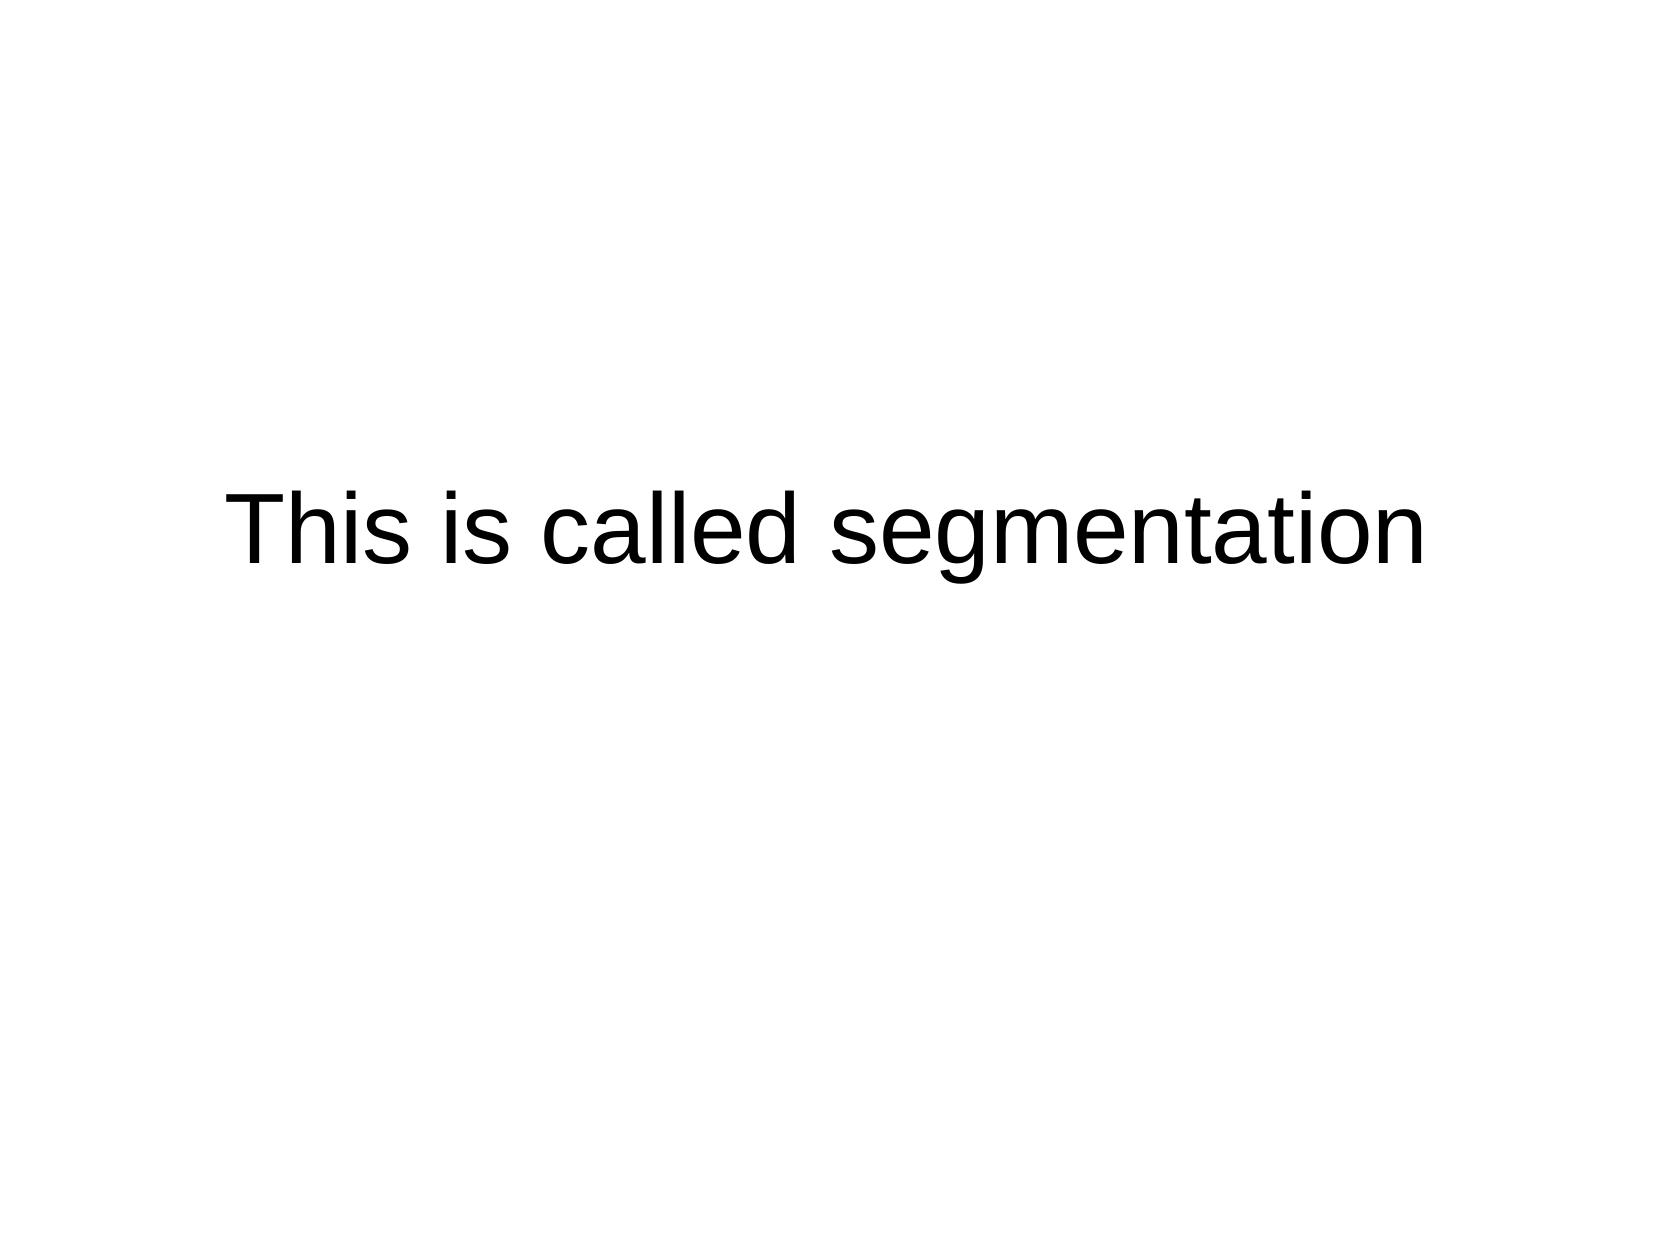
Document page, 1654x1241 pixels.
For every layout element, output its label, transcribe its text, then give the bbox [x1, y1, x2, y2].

subtitle This is called segmentation [82, 49, 1571, 1010]
